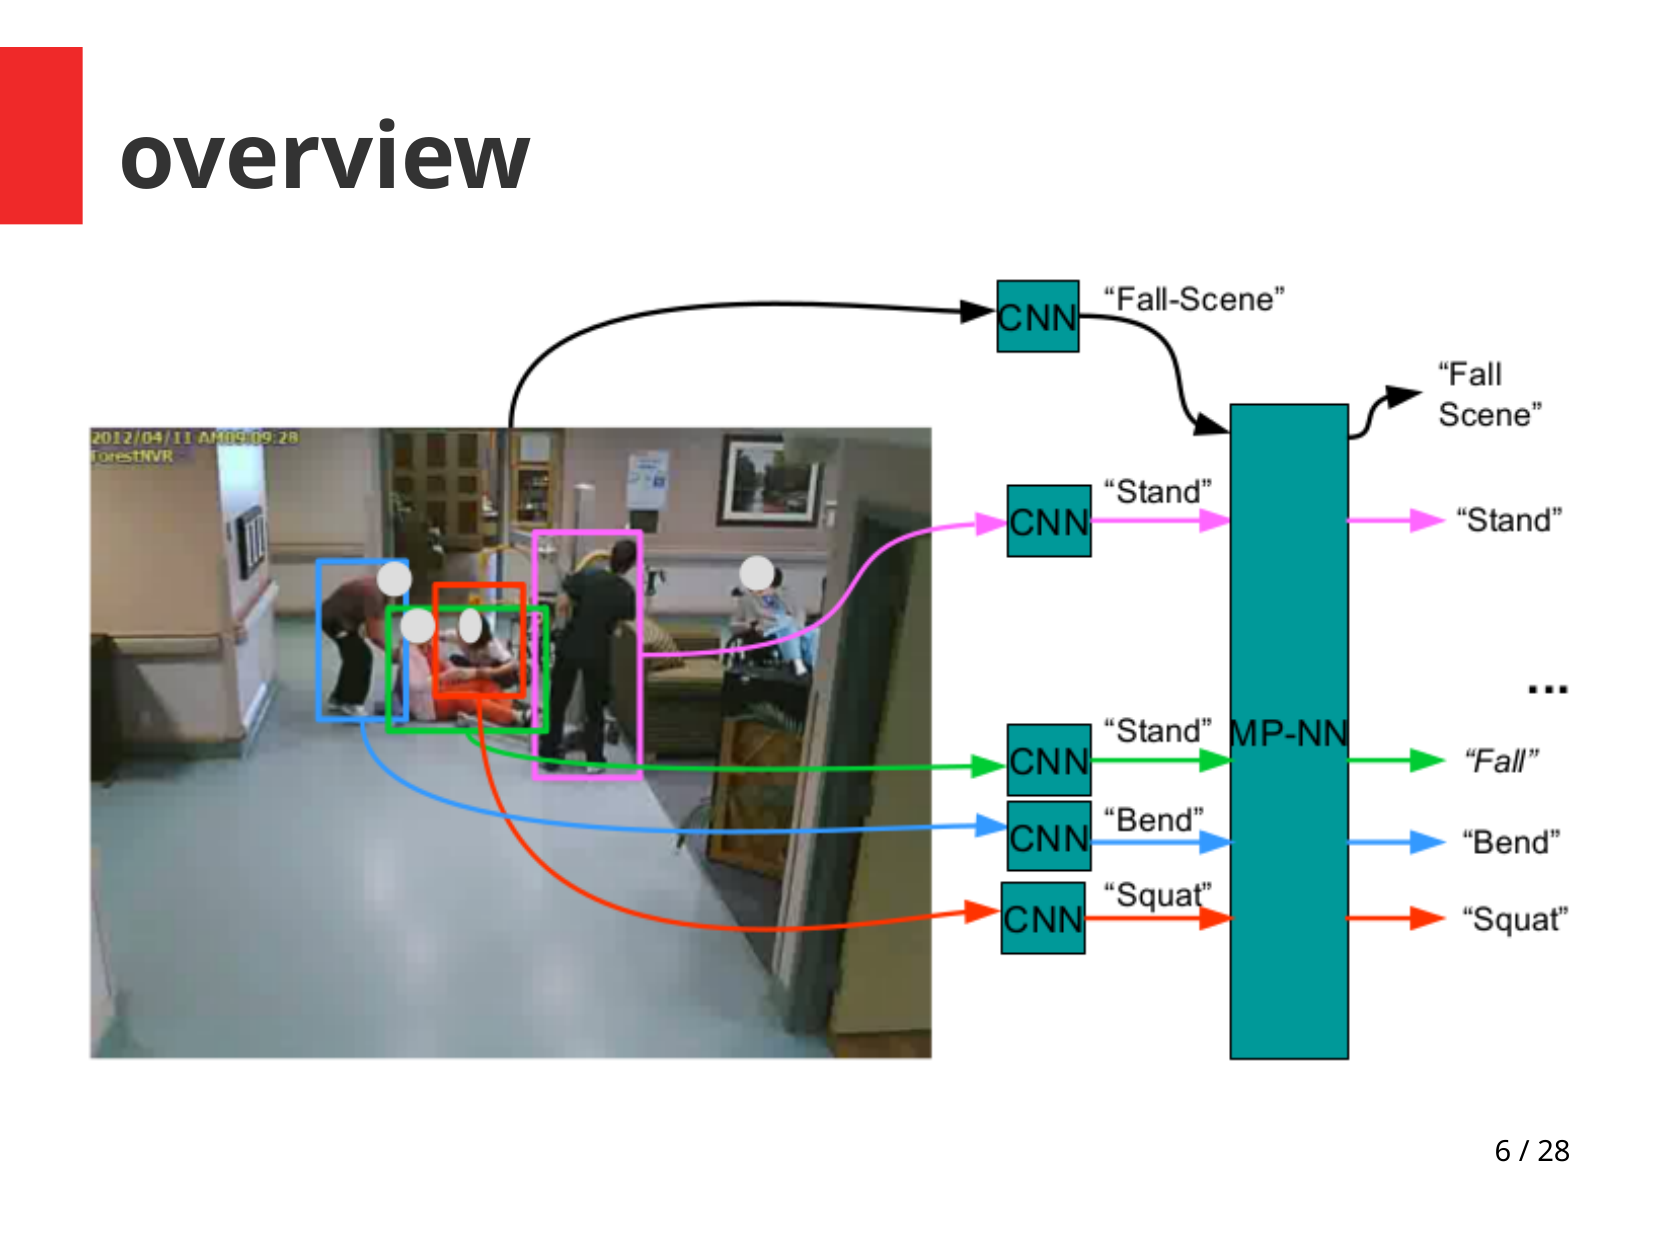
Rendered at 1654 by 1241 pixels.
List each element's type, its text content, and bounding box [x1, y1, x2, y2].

picture [53, 254, 1603, 1099]
title overview [118, 49, 1571, 254]
